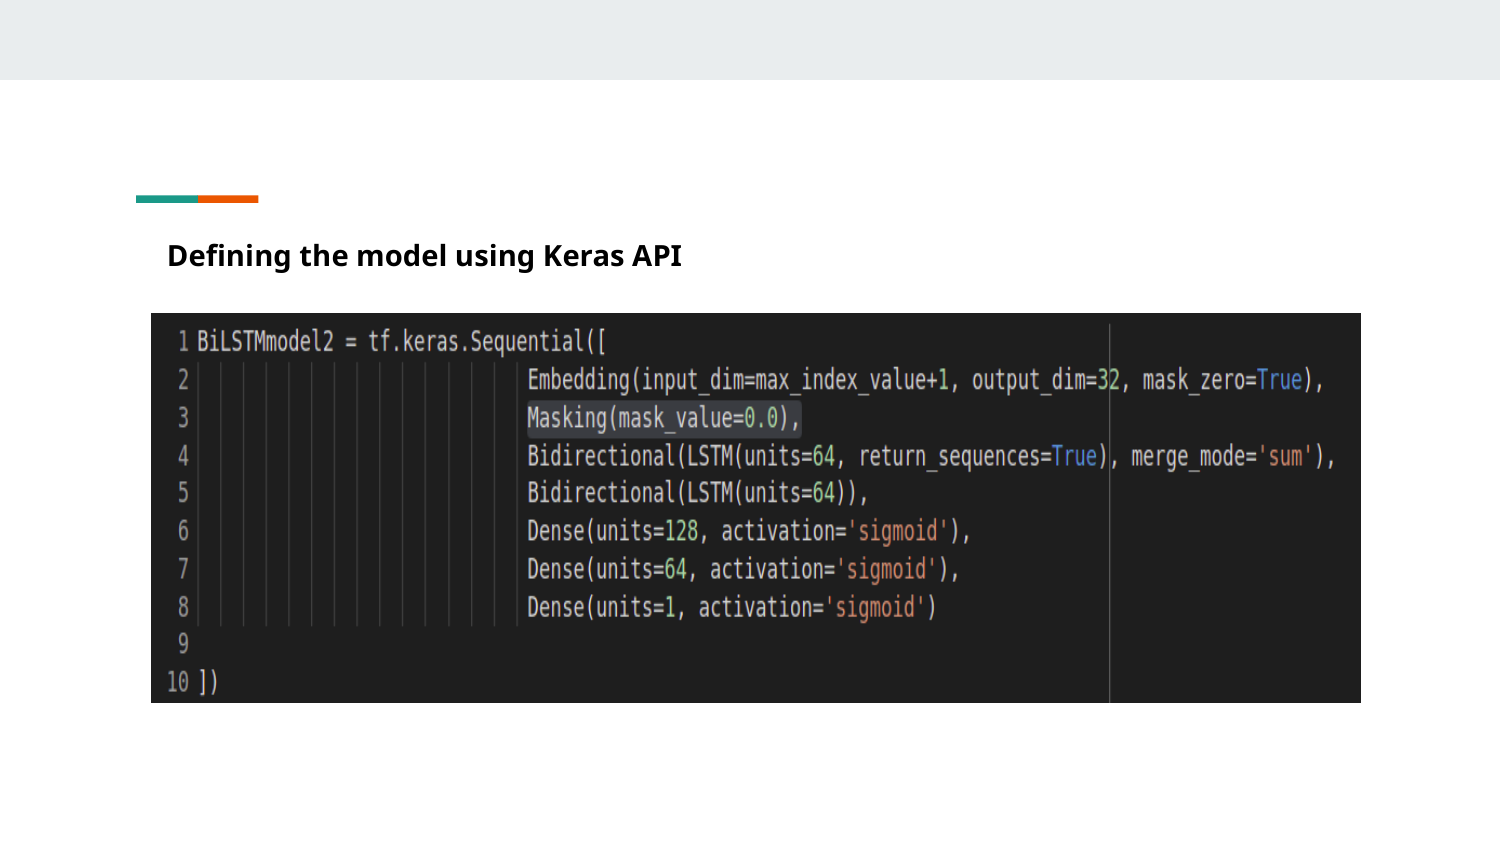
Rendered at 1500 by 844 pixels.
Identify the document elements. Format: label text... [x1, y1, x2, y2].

picture [151, 313, 1361, 703]
text_box Defining the model using Keras API [151, 222, 961, 288]
